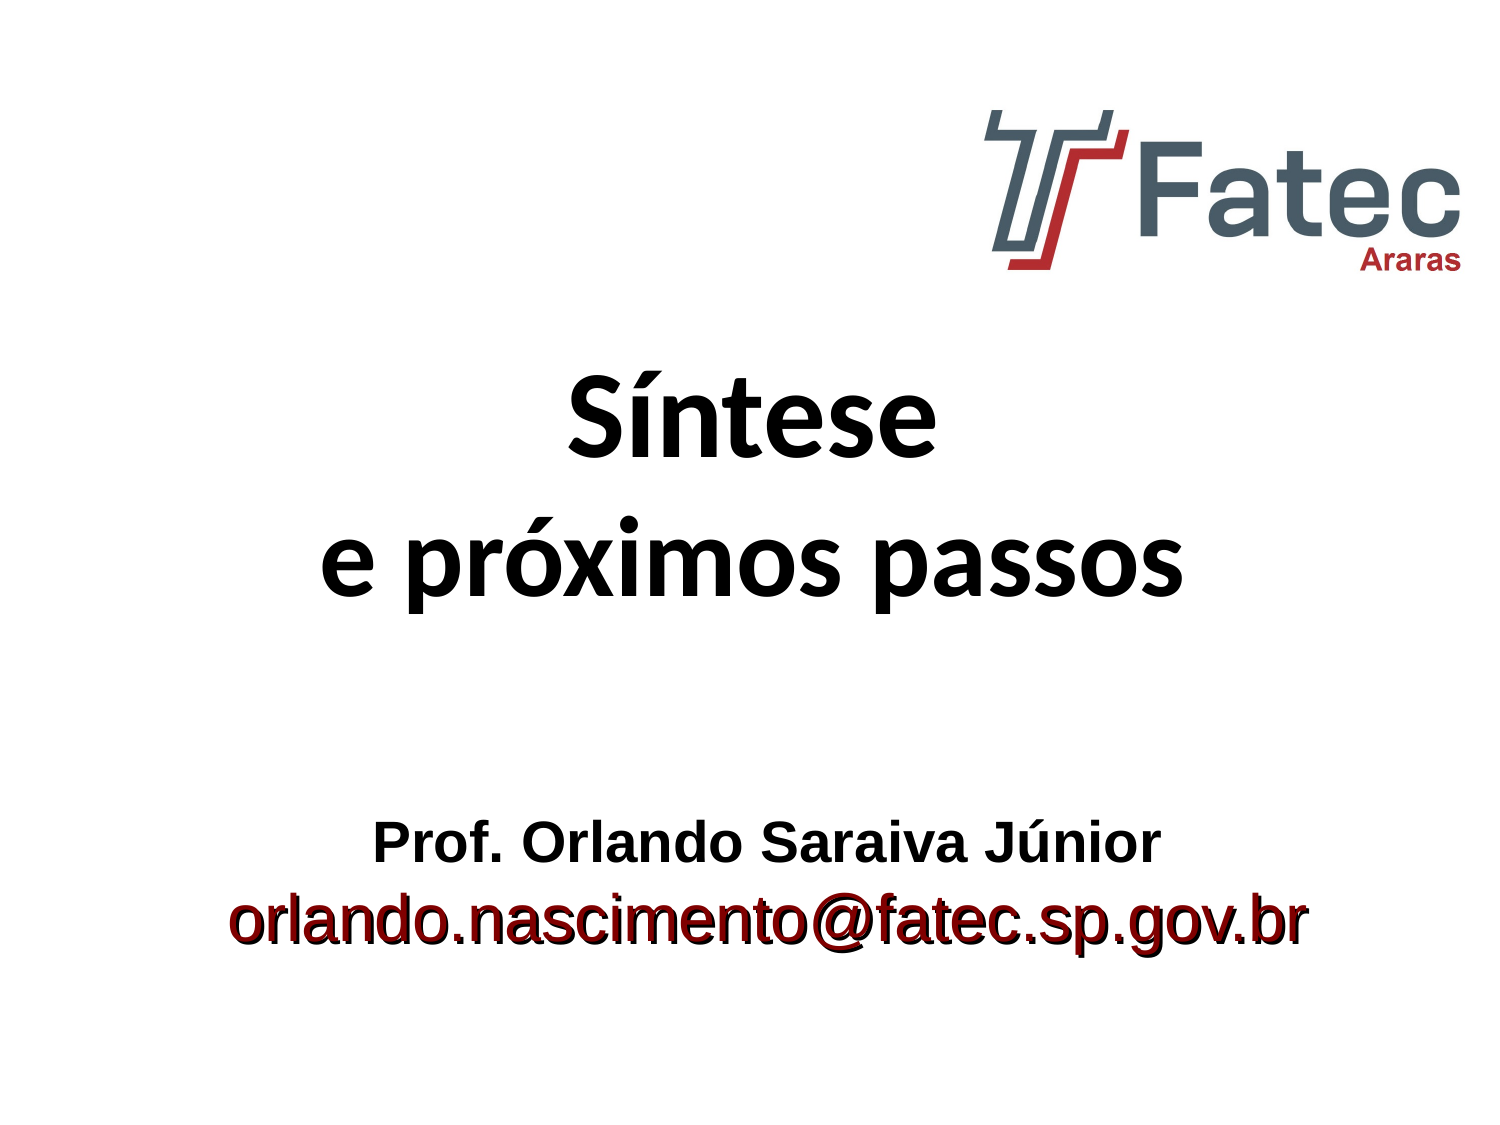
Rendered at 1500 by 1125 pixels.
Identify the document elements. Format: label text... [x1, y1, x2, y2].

text_box Síntese e próximos passos [88, 324, 1418, 628]
text_box Prof. Orlando Saraiva Júnior orlando.nascimento@fatec.sp.gov.br [206, 797, 1329, 1085]
picture [973, 40, 1477, 355]
